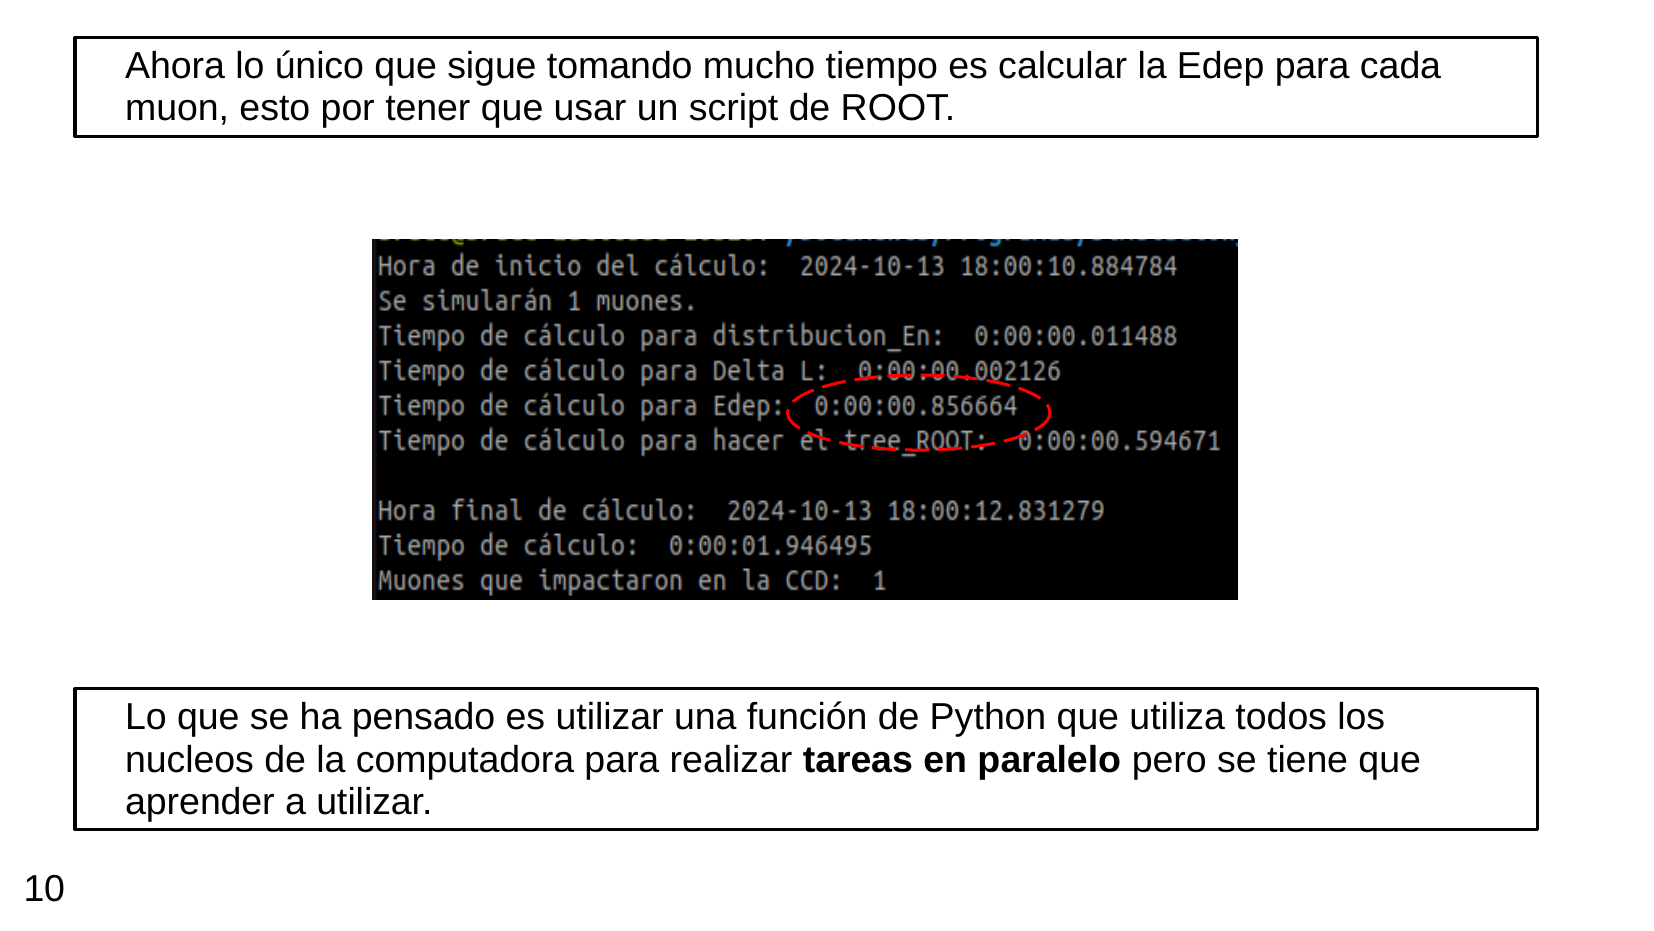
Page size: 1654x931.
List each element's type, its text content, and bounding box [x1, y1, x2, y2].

text_box <number> [8, 860, 638, 931]
text_box [787, 375, 1051, 451]
text_box Lo que se ha pensado es utilizar una función de Python que utiliza todos los nucleos de la computadora para realizar tareas en paralelo pero se tiene que aprender a utilizar. [75, 688, 1538, 830]
picture [372, 239, 1238, 601]
text_box Ahora lo único que sigue tomando mucho tiempo es calcular la Edep para cada muon, esto por tener que usar un script de ROOT. [75, 37, 1538, 137]
